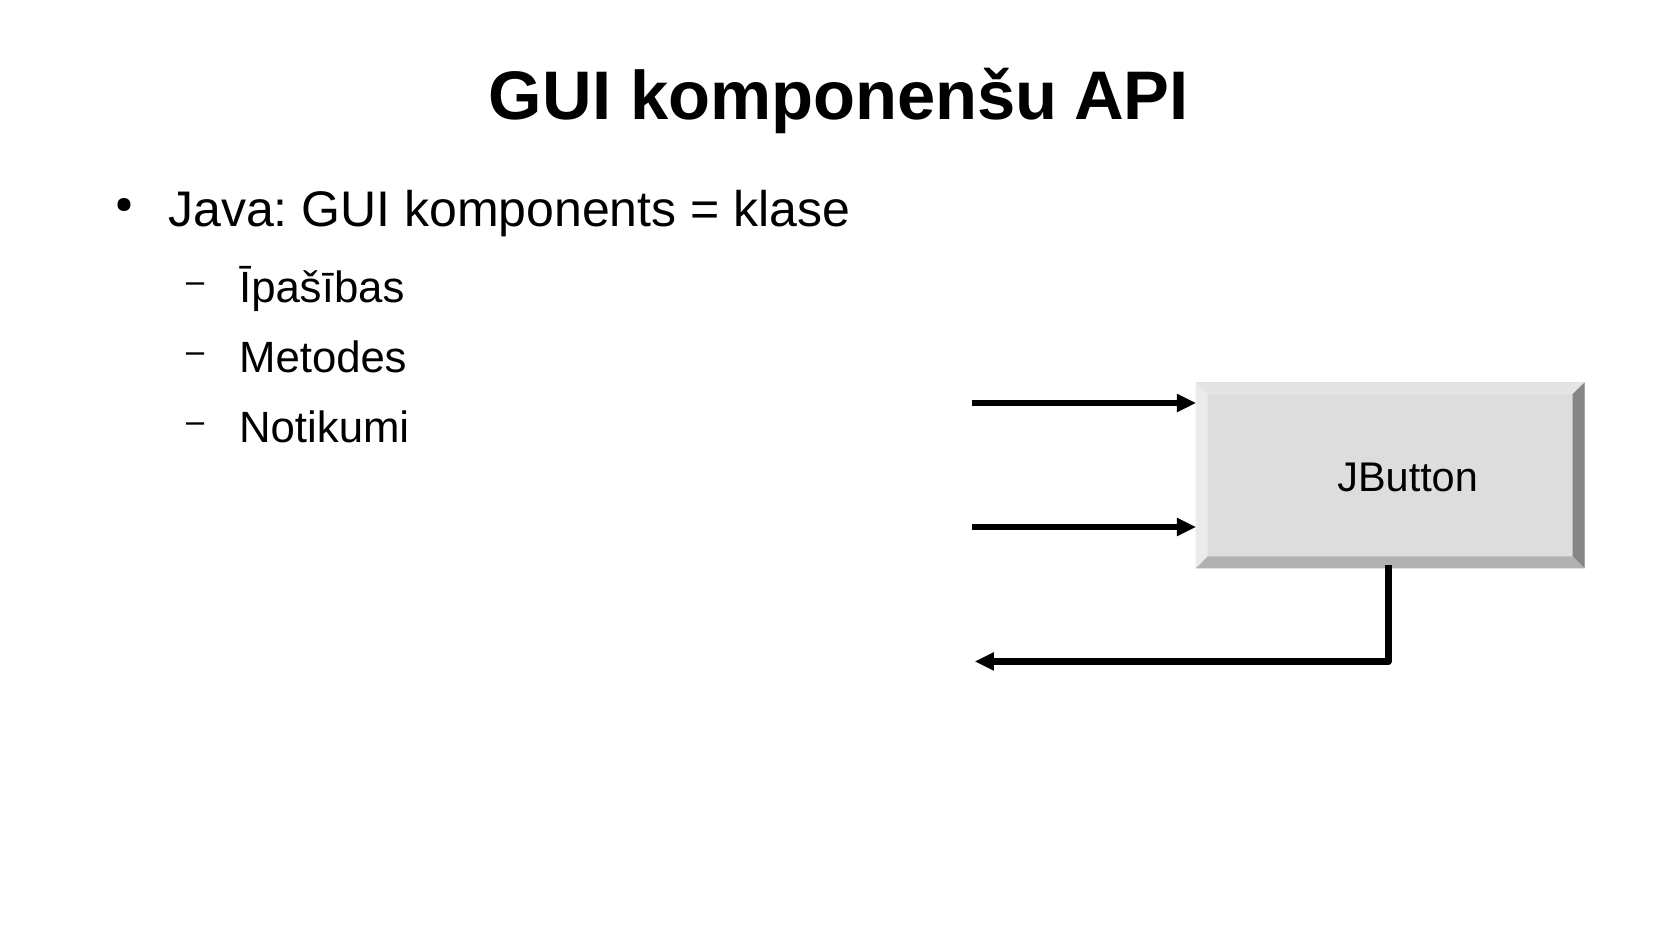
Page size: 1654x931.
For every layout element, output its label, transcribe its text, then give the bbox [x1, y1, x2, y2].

text_box JButton [1208, 395, 1572, 556]
list Java: GUI komponents = klase Īpašības Metodes Notikumi [82, 168, 1538, 889]
title GUI komponenšu API [82, 37, 1571, 147]
